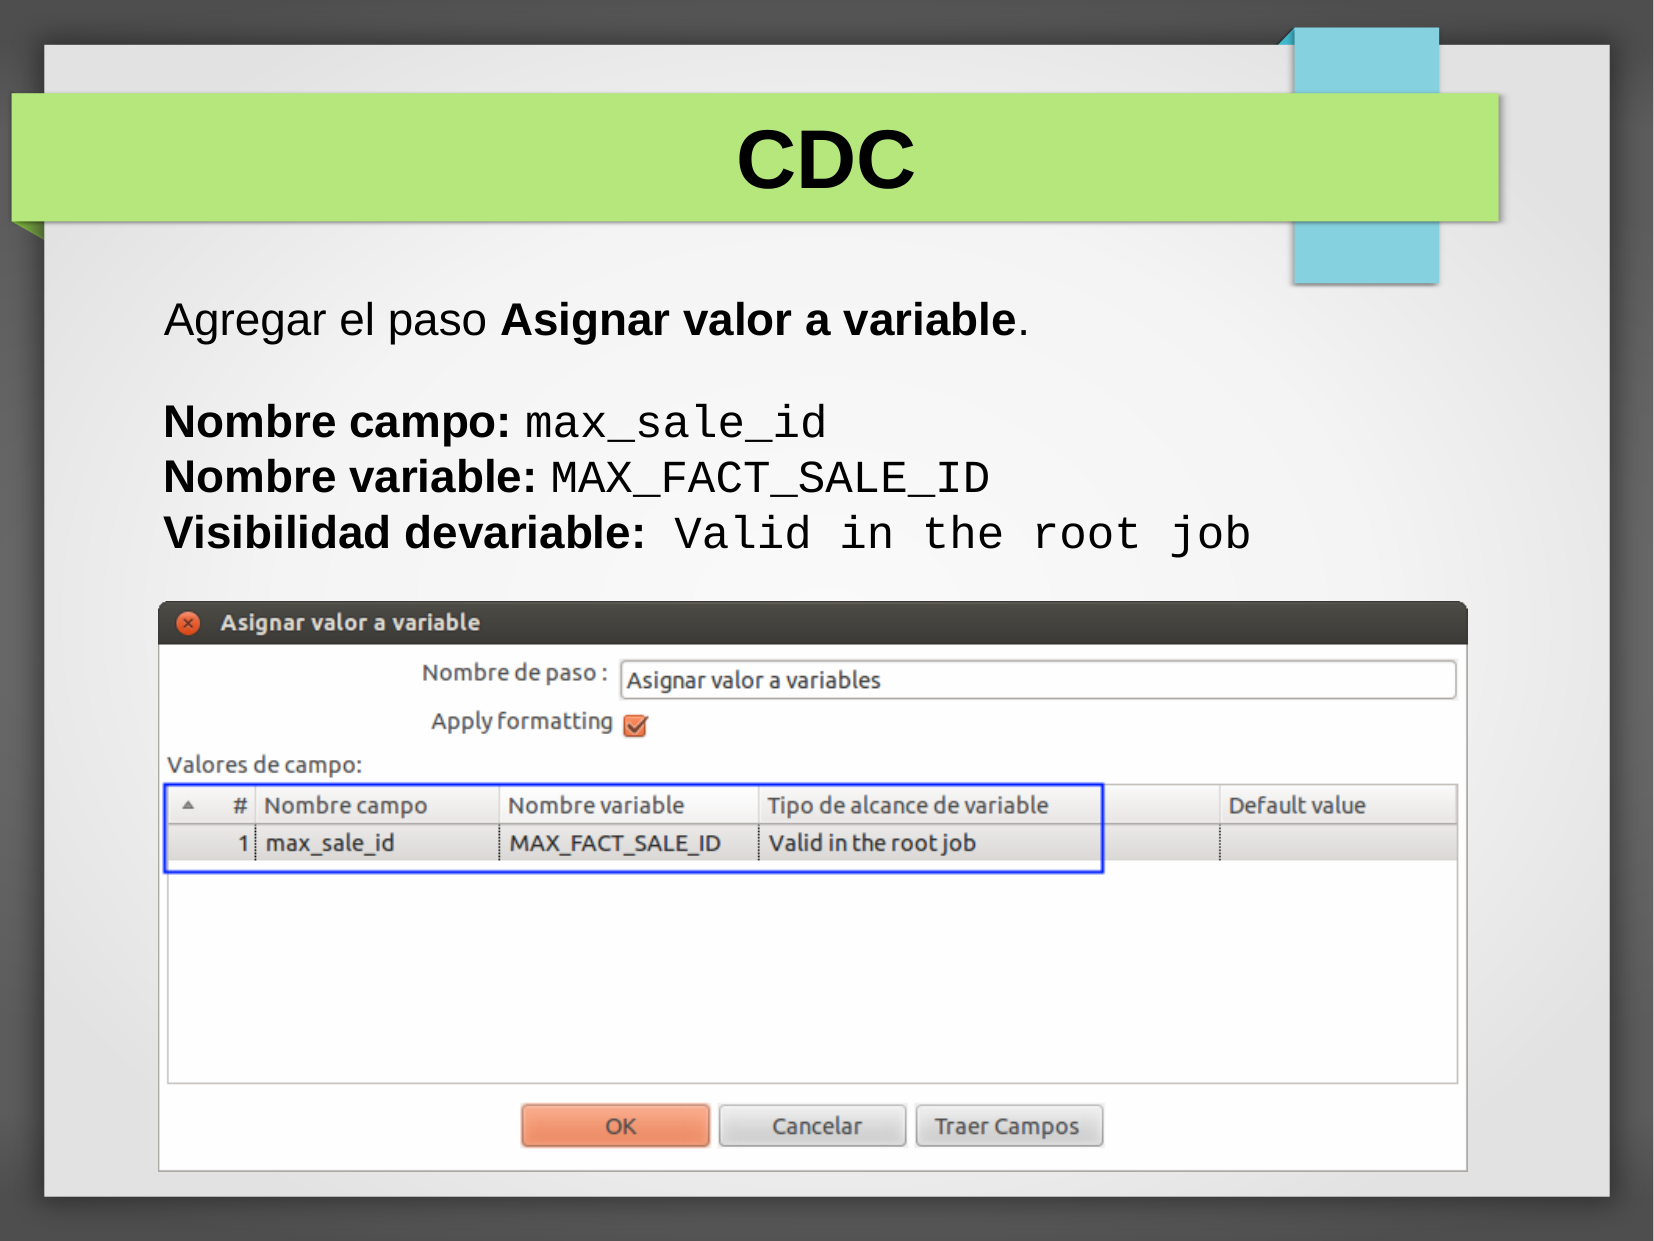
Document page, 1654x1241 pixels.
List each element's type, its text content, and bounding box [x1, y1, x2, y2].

picture [0, 0, 1654, 1241]
text_box Agregar el paso Asignar valor a variable. Nombre campo: max_sale_id Nombre variable: MAX_FACT_SALE_ID Visibilidad devariable: Valid in the root job [148, 286, 1277, 570]
title CDC [70, 106, 1583, 213]
